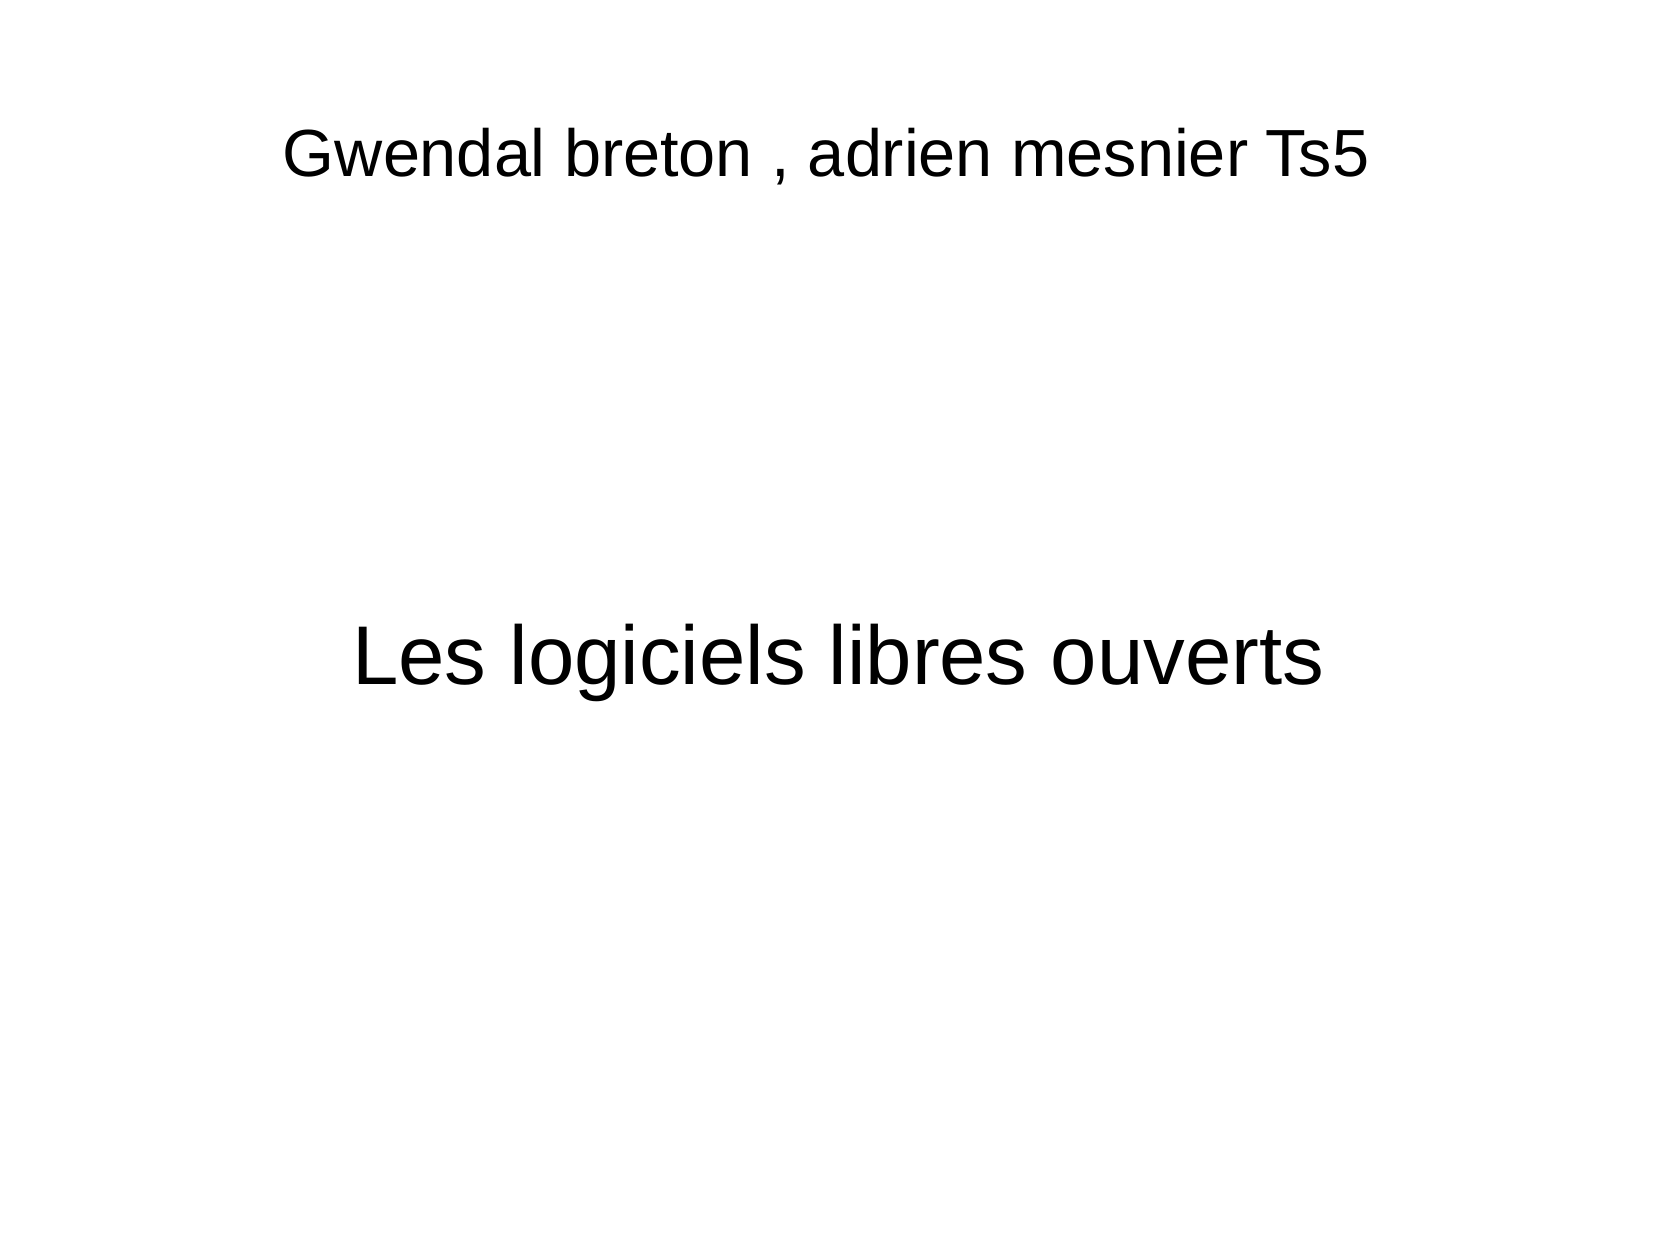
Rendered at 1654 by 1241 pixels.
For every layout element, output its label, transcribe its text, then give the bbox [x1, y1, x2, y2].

subtitle Les logiciels libres ouverts [94, 296, 1583, 1016]
title Gwendal breton , adrien mesnier Ts5 [82, 49, 1571, 257]
